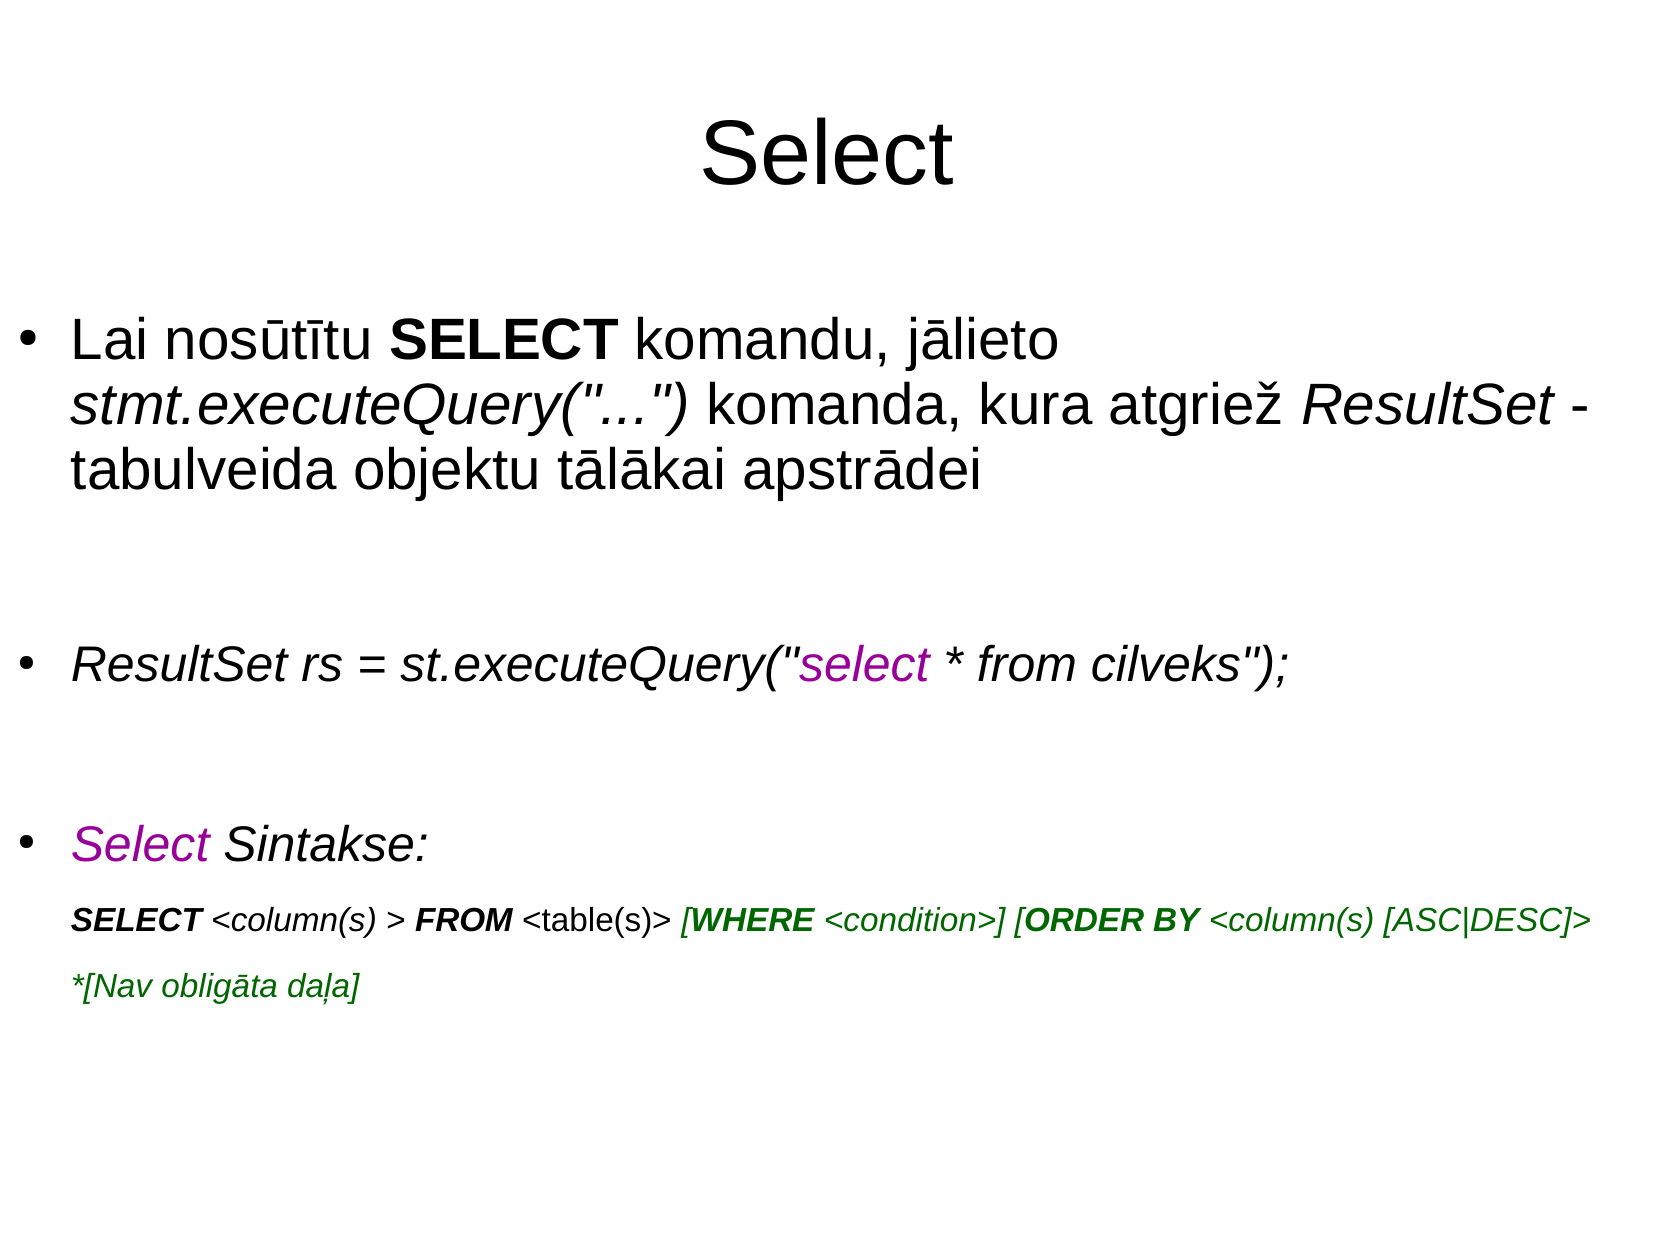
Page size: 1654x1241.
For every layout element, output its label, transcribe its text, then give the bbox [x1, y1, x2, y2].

title Select [82, 49, 1571, 257]
list Lai nosūtītu SELECT komandu, jālieto stmt.executeQuery("...") komanda, kura atgriež ResultSet - tabulveida objektu tālākai apstrādei ResultSet rs = st.executeQuery("select * from cilveks"); Select Sintakse: SELECT <column(s) > FROM <table(s)> [WHERE <condition>] [ORDER BY <column(s) [ASC|DESC]> *[Nav obligāta daļa] [0, 307, 1654, 1168]
